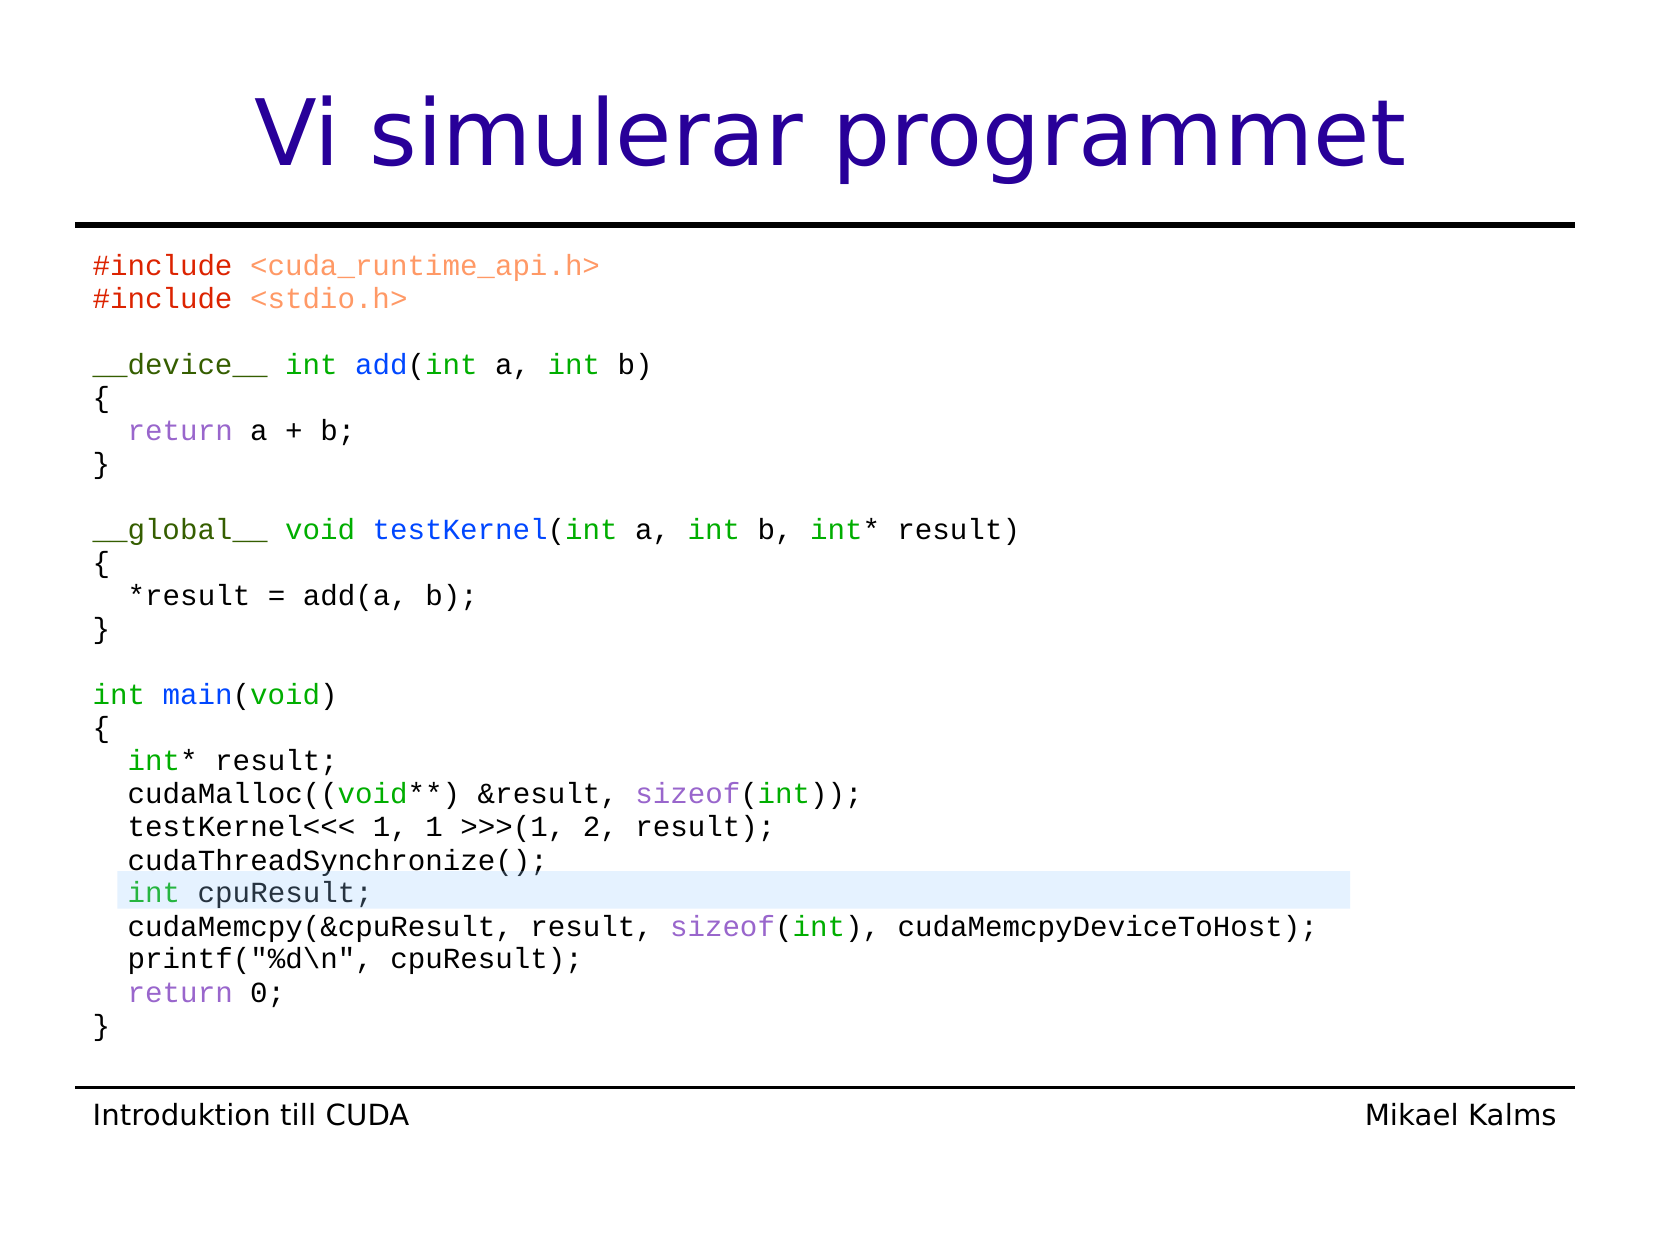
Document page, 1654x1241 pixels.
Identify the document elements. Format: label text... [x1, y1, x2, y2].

title Vi simulerar programmet [86, 37, 1576, 230]
text_box [117, 871, 1351, 909]
text_box #include <cuda_runtime_api.h> #include <stdio.h> __device__ int add(int a, int b) { return a + b; } __global__ void testKernel(int a, int b, int* result) { *result = add(a, b); } int main(void) { int* result; cudaMalloc((void**) &result, sizeof(int)); testKernel<<< 1, 1 >>>(1, 2, result); cudaThreadSynchronize(); int cpuResult; cudaMemcpy(&cpuResult, result, sizeof(int), cudaMemcpyDeviceToHost); printf("%d\n", cpuResult); return 0; } [75, 241, 1336, 1012]
text_box Mikael Kalms [1347, 1087, 1576, 1143]
text_box Introduktion till CUDA [75, 1087, 428, 1143]
